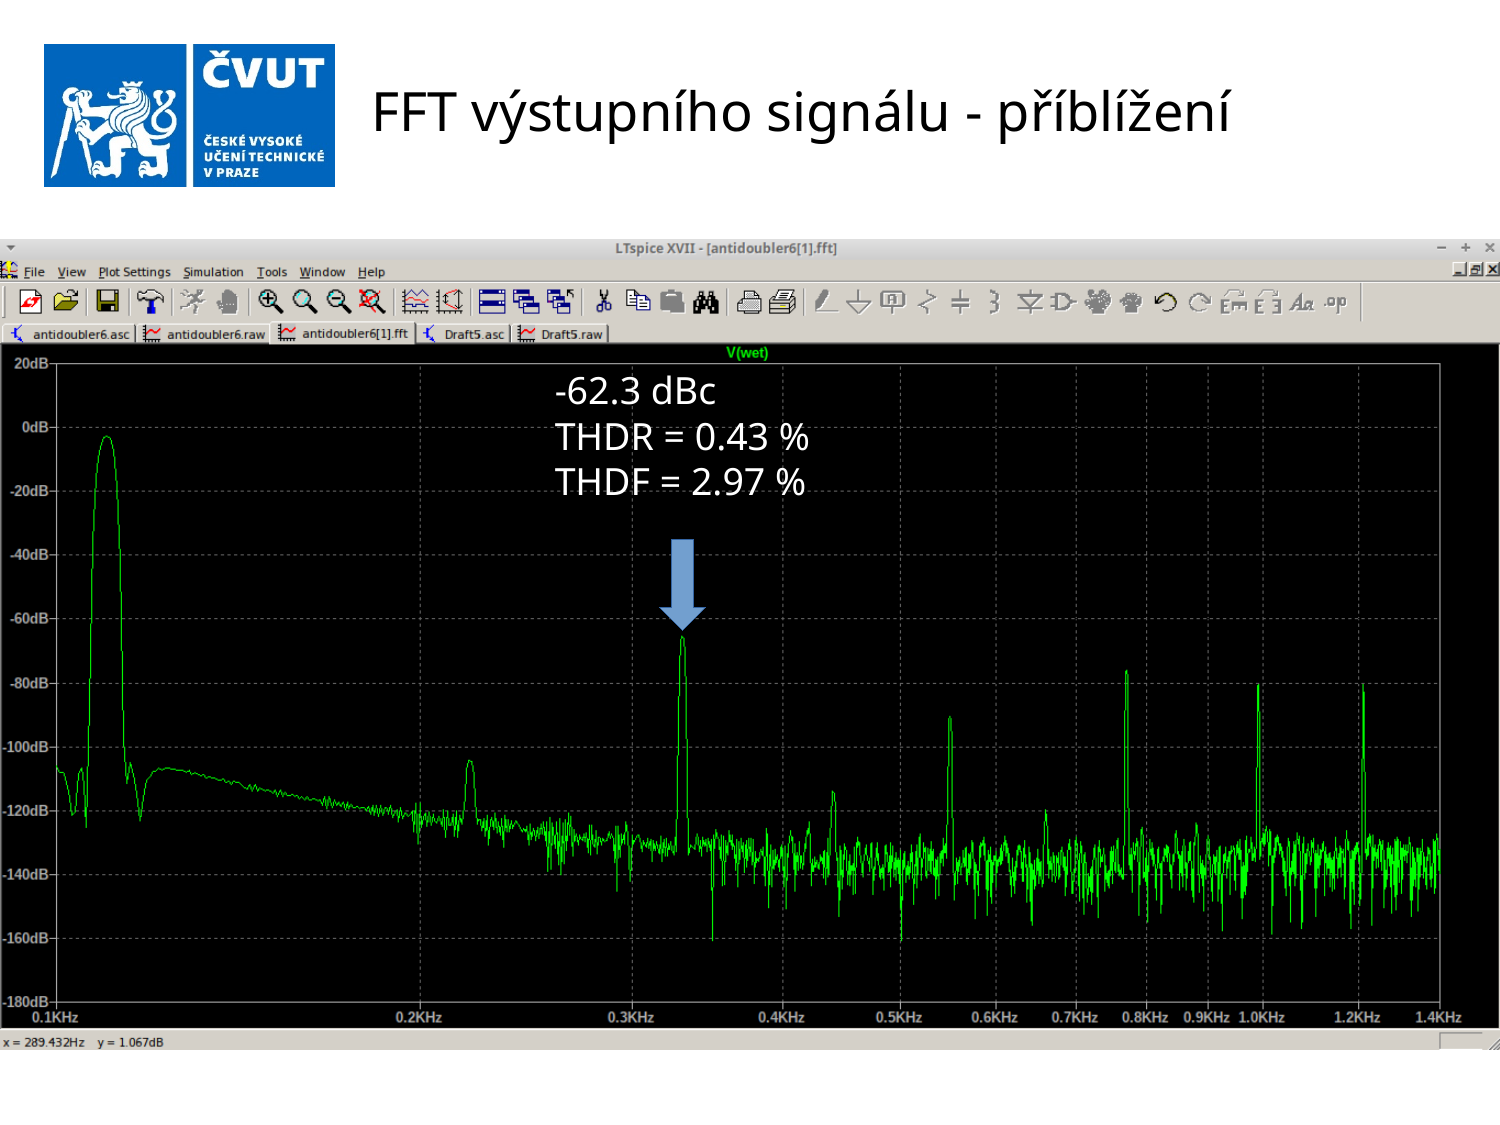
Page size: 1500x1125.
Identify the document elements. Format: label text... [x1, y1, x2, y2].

text_box -62.3 dBc THDR = 0.43 % THDF = 2.97 % [540, 360, 901, 511]
picture [44, 44, 335, 187]
title FFT výstupního signálu - příblížení [356, 76, 1500, 239]
picture [0, 239, 1500, 1051]
text_box [659, 539, 706, 631]
